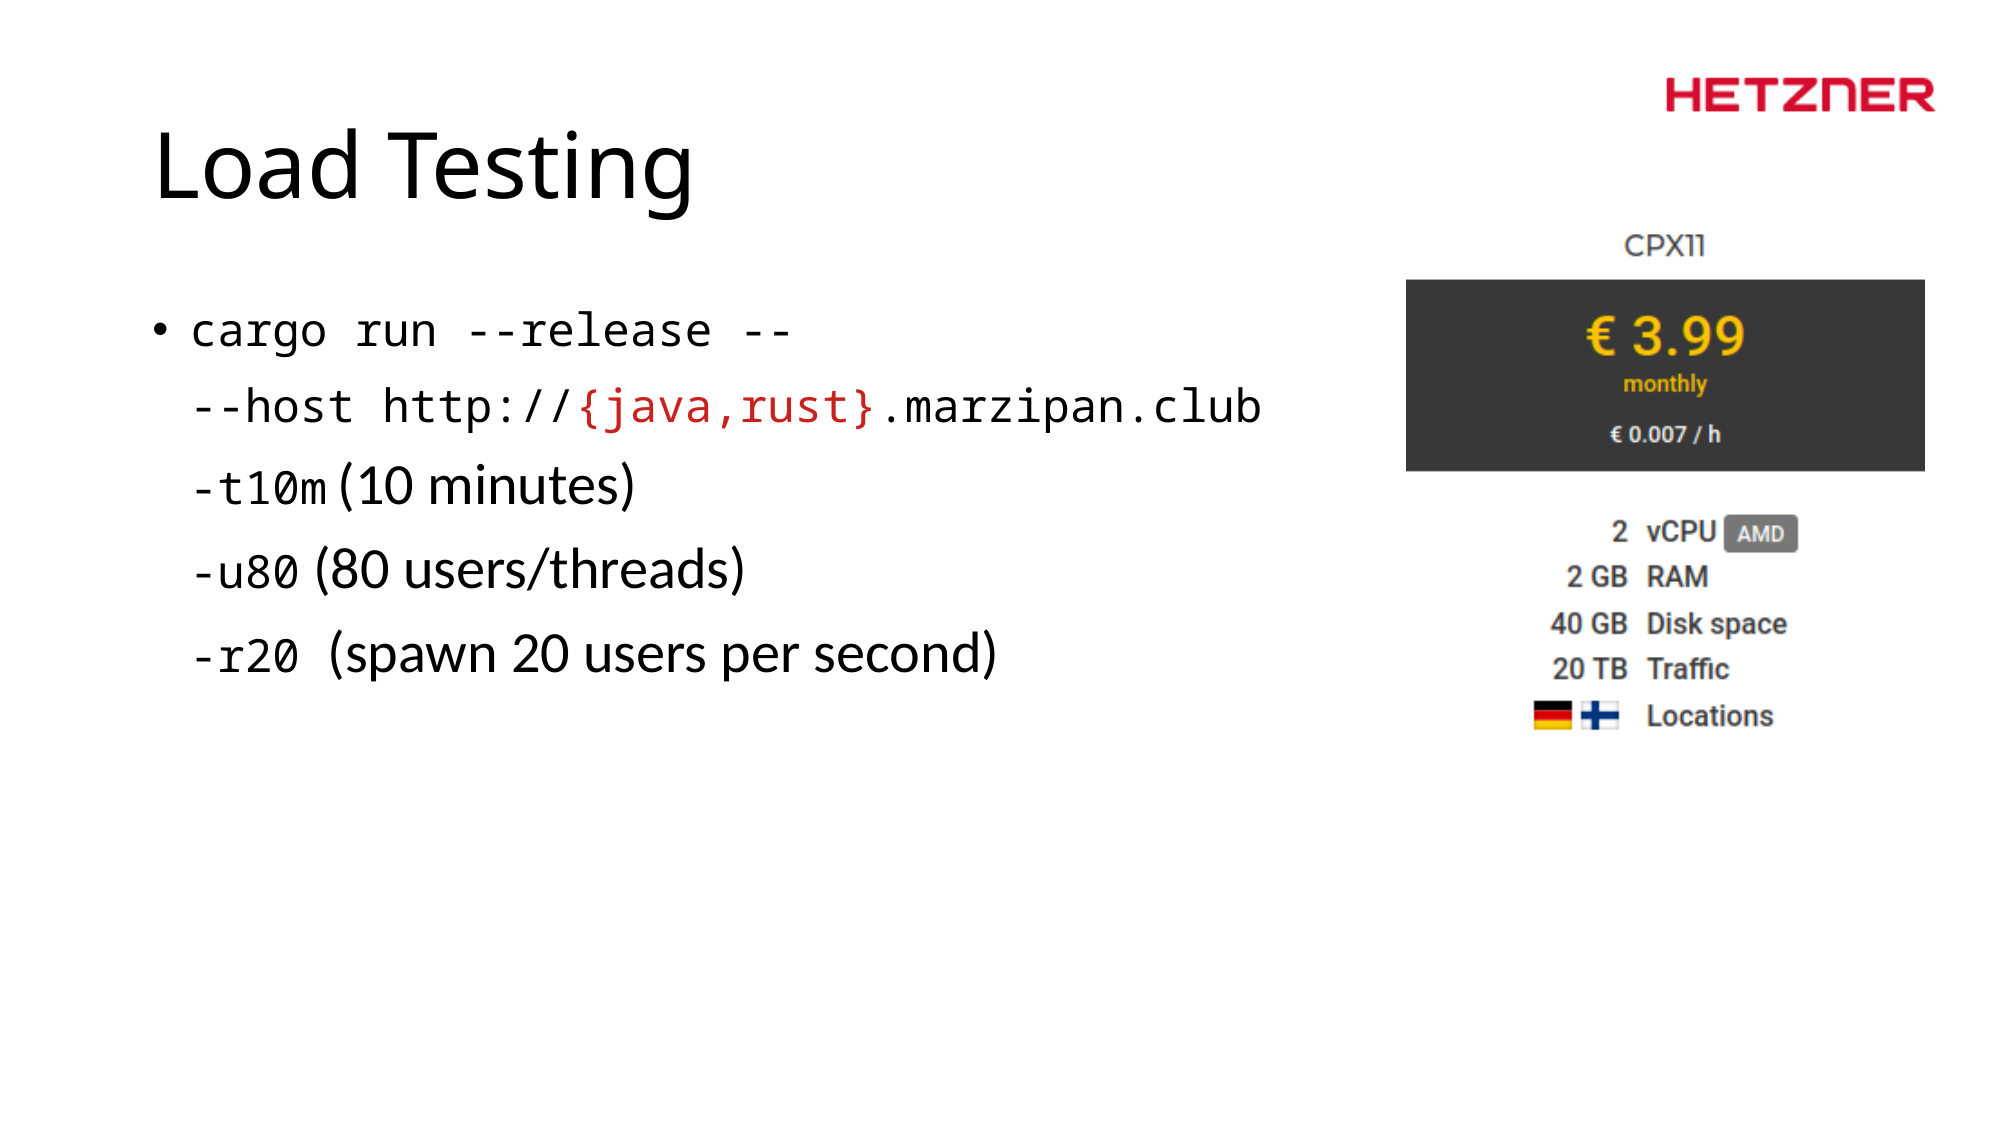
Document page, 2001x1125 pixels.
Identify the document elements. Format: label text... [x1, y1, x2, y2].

list cargo run --release -- --host http://{java,rust}.marzipan.club -t10m (10 minutes) -u80 (80 users/threads) -r20 (spawn 20 users per second) [137, 299, 1313, 1014]
picture [1406, 224, 1925, 788]
picture [1642, 59, 1951, 134]
title Load Testing [137, 59, 1863, 278]
